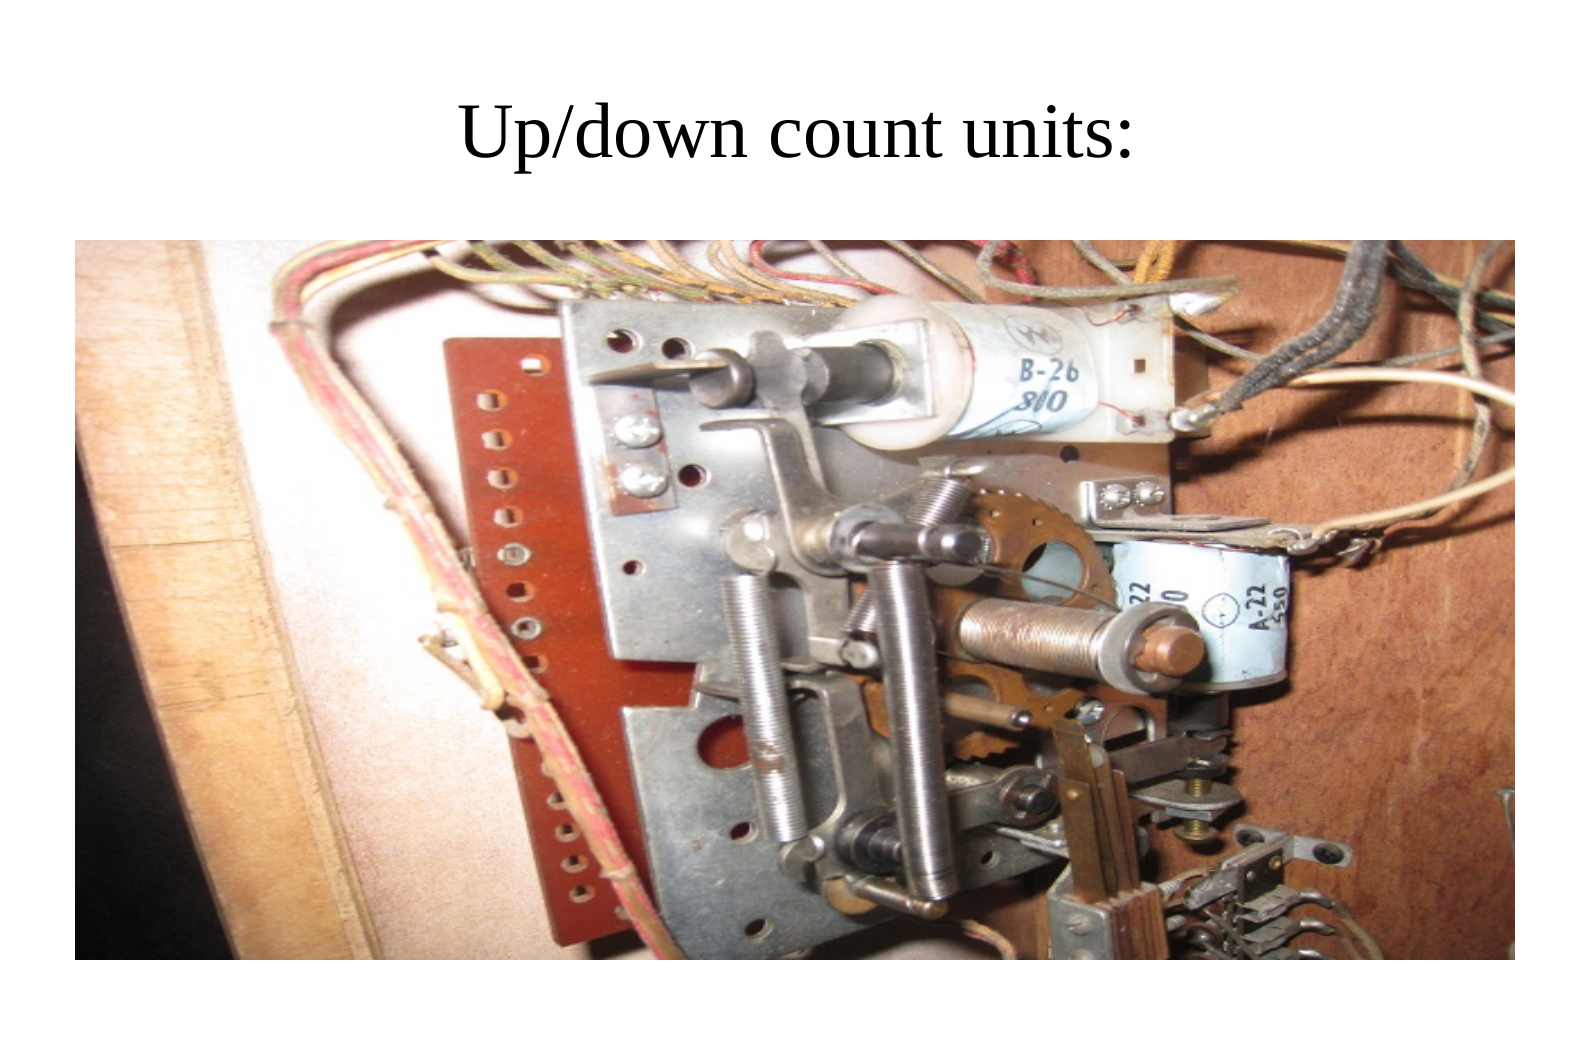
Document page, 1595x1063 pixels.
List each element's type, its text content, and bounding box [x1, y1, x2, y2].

picture [75, 240, 1515, 960]
title Up/down count units: [79, 42, 1515, 220]
